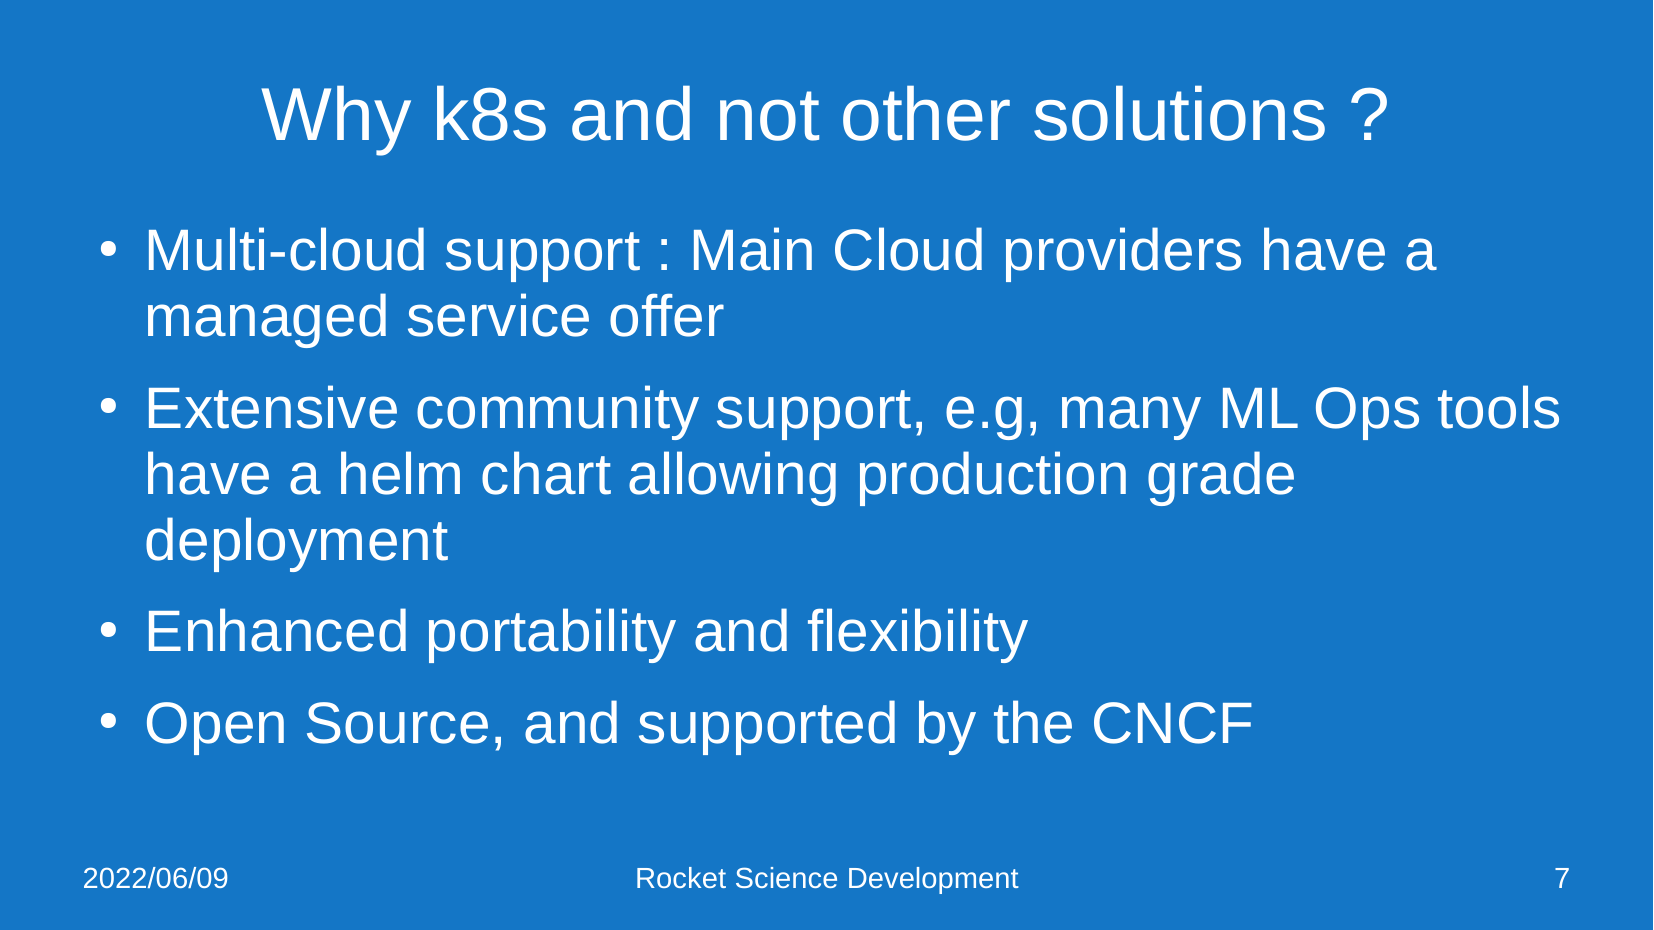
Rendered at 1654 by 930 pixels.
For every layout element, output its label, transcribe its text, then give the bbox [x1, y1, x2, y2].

title Why k8s and not other solutions ? [82, 36, 1571, 193]
list Multi-cloud support : Main Cloud providers have a managed service offer Extensive community support, e.g, many ML Ops tools have a helm chart allowing production grade deployment Enhanced portability and flexibility Open Source, and supported by the CNCF [82, 217, 1571, 757]
